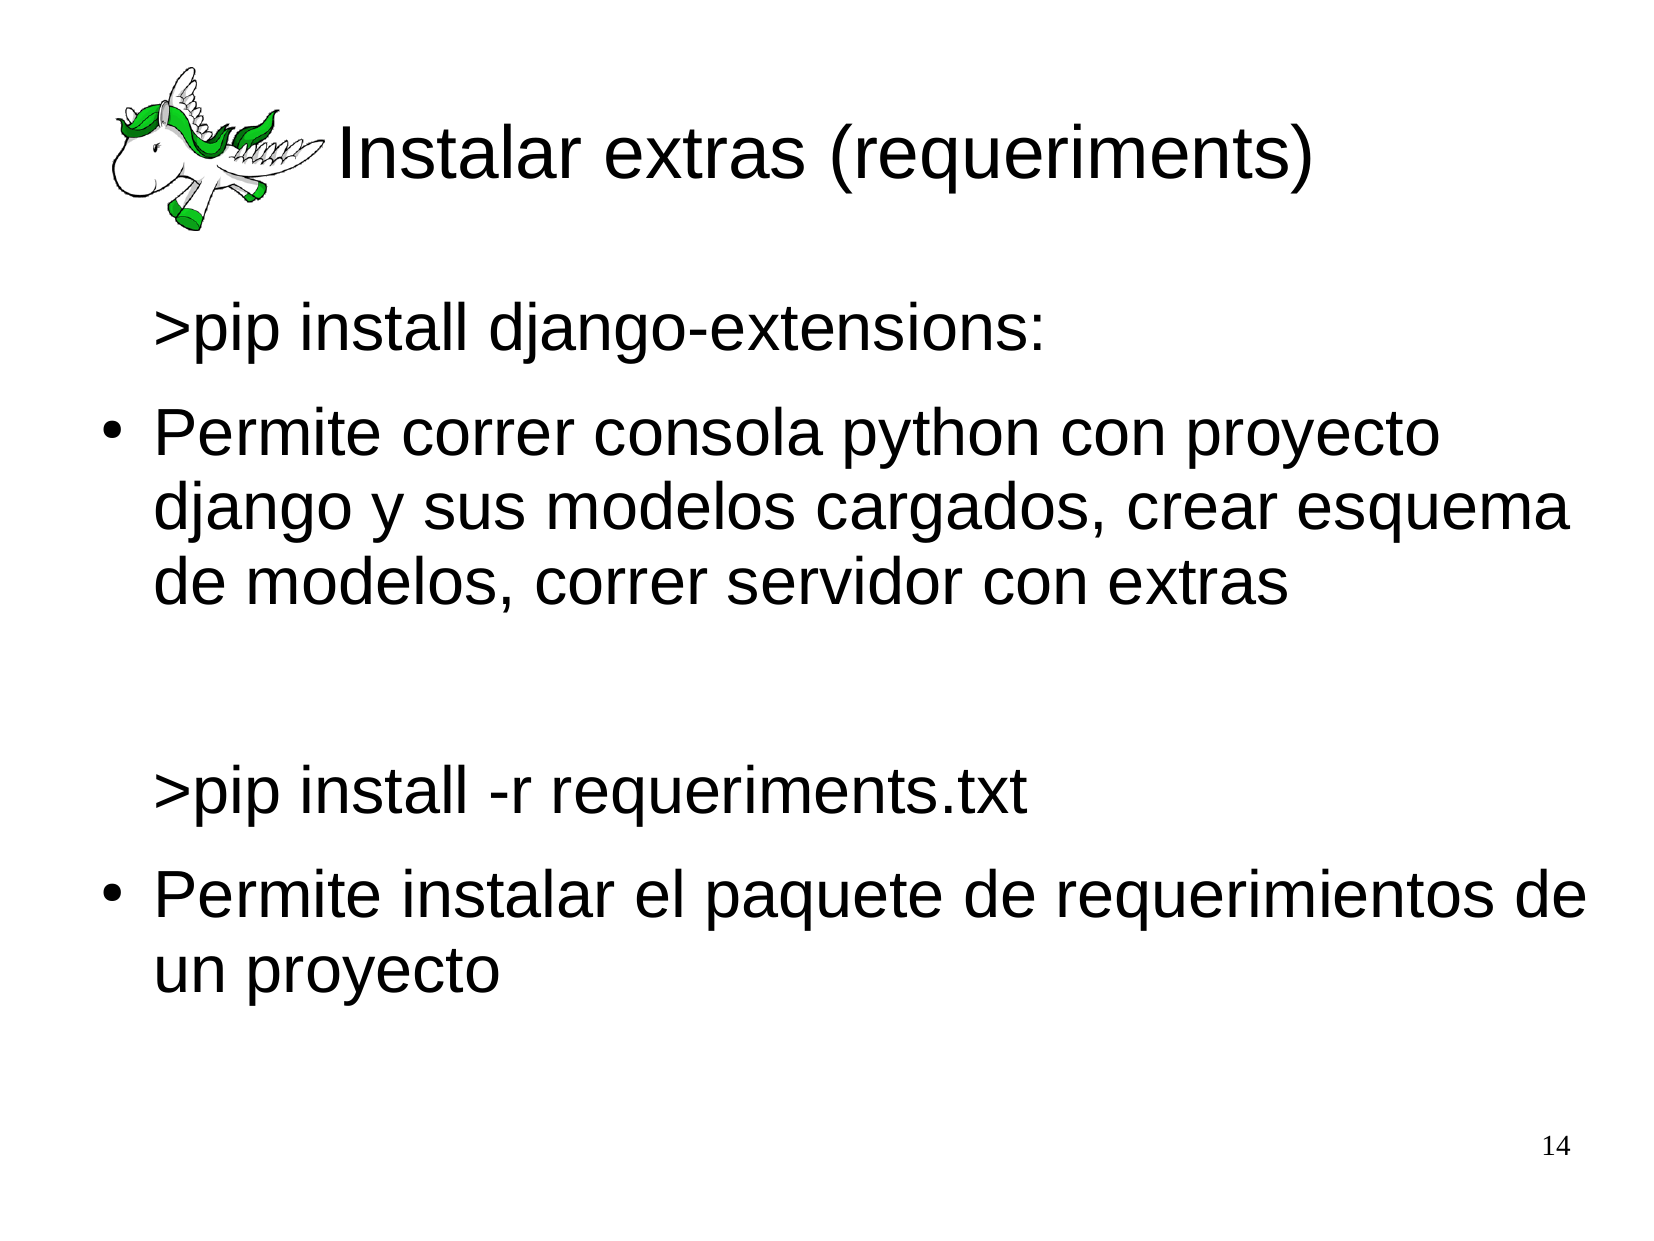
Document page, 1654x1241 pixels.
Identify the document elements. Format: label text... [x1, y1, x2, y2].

title Instalar extras (requeriments) [82, 49, 1571, 257]
list >pip install django-extensions: Permite correr consola python con proyecto django y sus modelos cargados, crear esquema de modelos, correr servidor con extras >pip install -r requeriments.txt Permite instalar el paquete de requerimientos de un proyecto [82, 290, 1606, 1010]
picture [76, 58, 360, 241]
